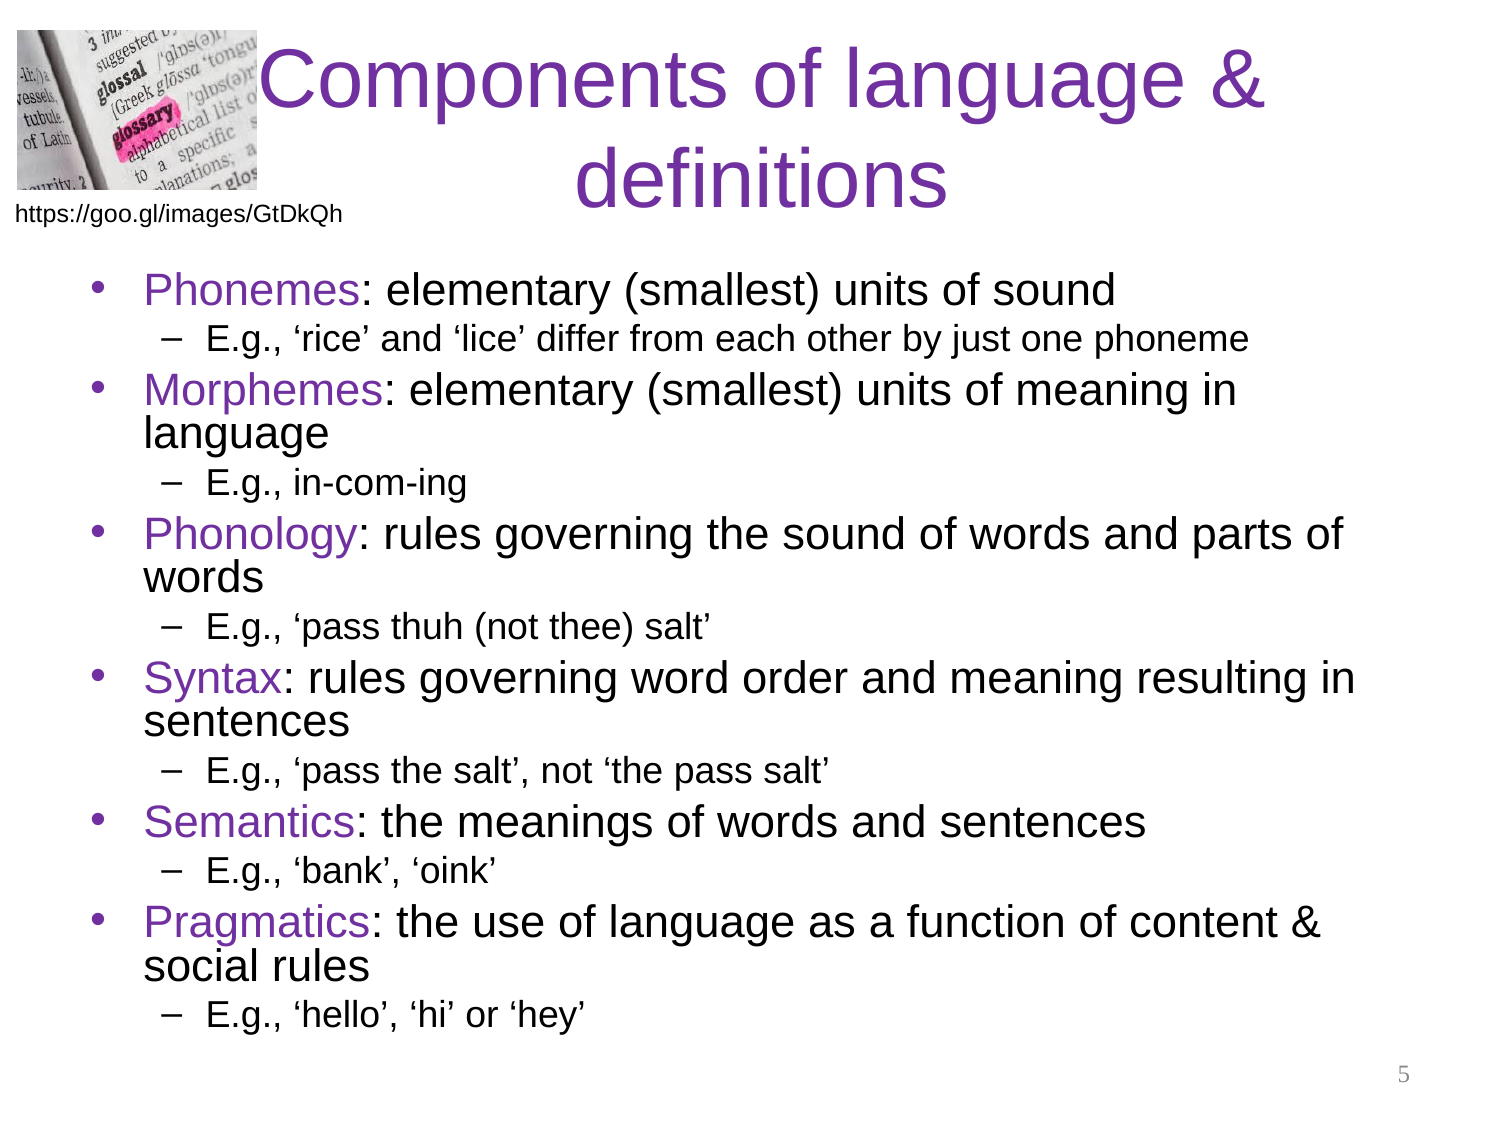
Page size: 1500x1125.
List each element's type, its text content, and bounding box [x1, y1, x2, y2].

text_box <number> [1074, 1042, 1426, 1103]
list Phonemes: elementary (smallest) units of sound E.g., ‘rice’ and ‘lice’ differ from each other by just one phoneme Morphemes: elementary (smallest) units of meaning in language E.g., in-com-ing Phonology: rules governing the sound of words and parts of words E.g., ‘pass thuh (not thee) salt’ Syntax: rules governing word order and meaning resulting in sentences E.g., ‘pass the salt’, not ‘the pass salt’ Semantics: the meanings of words and sentences E.g., ‘bank’, ‘oink’ Pragmatics: the use of language as a function of content & social rules E.g., ‘hello’, ‘hi’ or ‘hey’ [75, 262, 1436, 1047]
picture [17, 30, 257, 189]
title Components of language & definitions [257, 31, 1436, 218]
text_box https://goo.gl/images/GtDkQh [0, 189, 567, 235]
